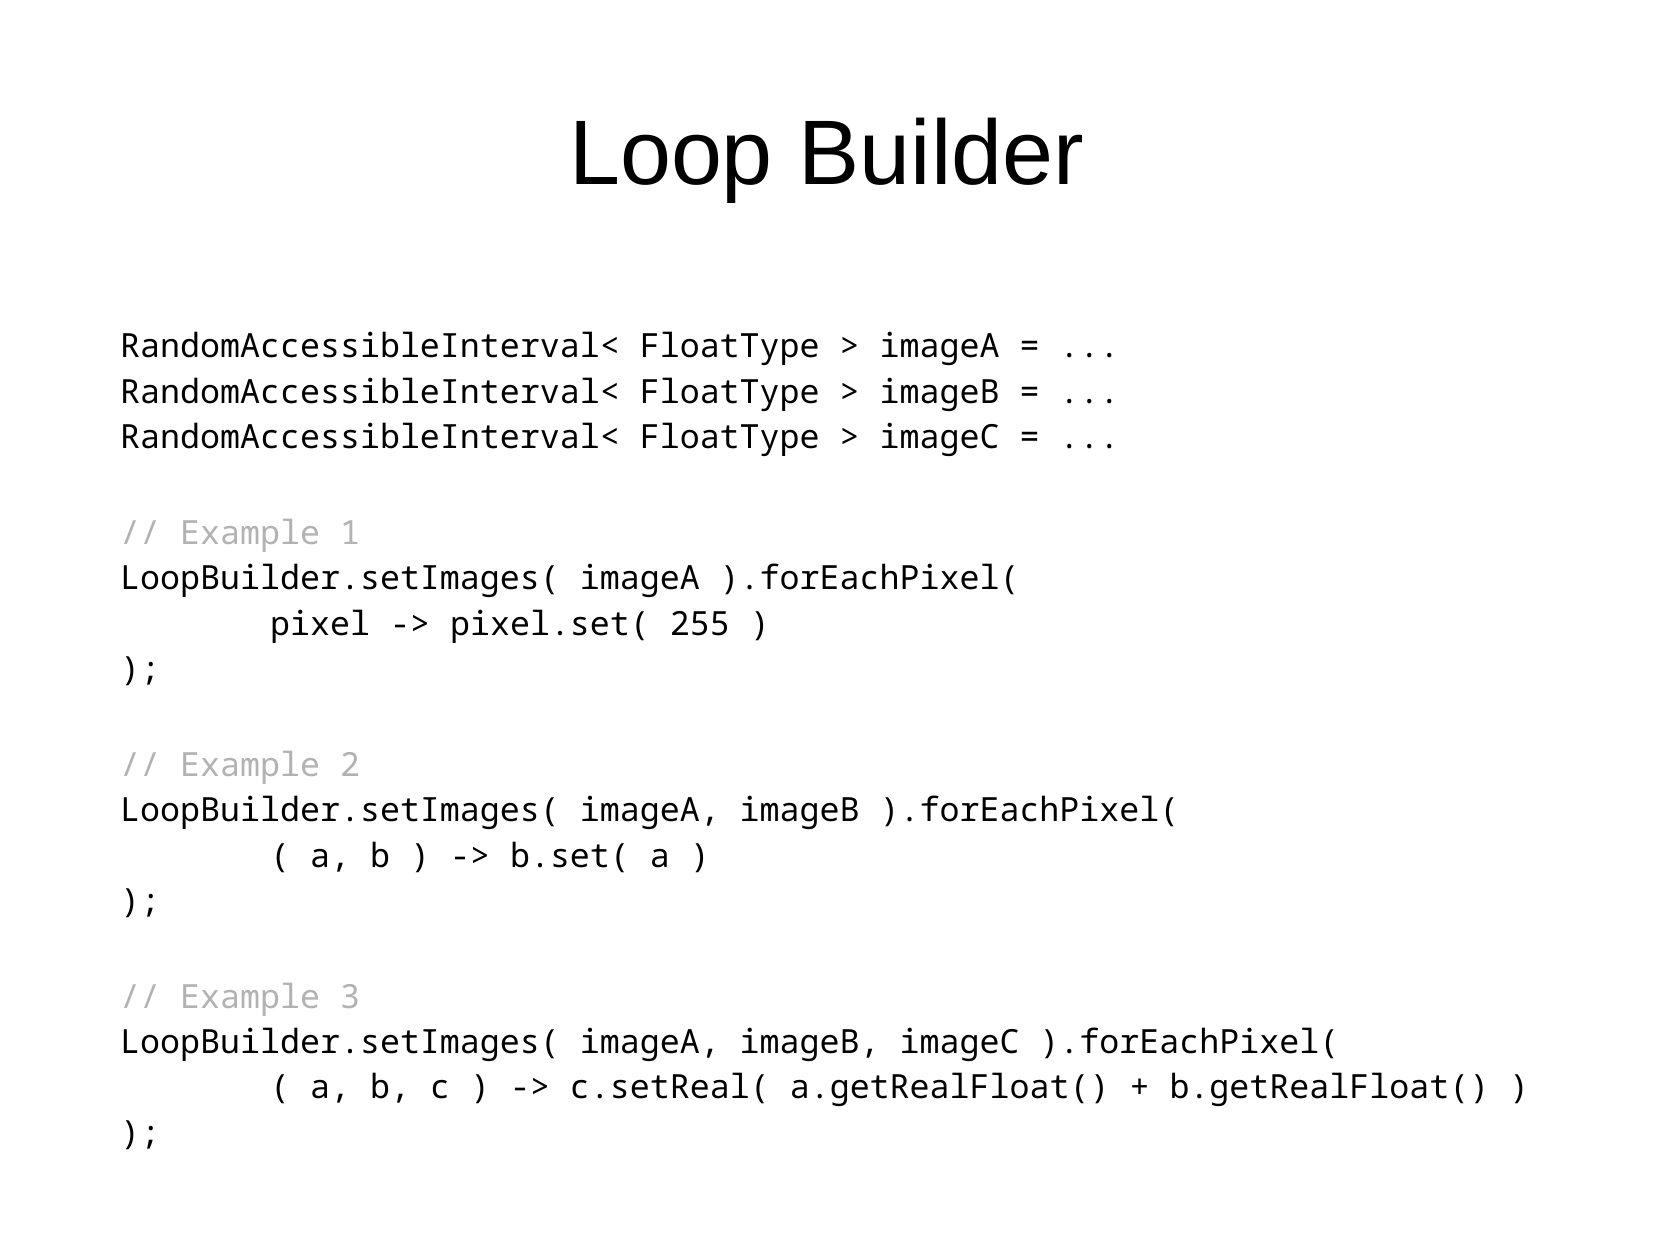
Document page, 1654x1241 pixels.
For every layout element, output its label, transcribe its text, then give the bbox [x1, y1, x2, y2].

title Loop Builder [82, 49, 1571, 257]
text_box RandomAccessibleInterval< FloatType > imageA = ... RandomAccessibleInterval< FloatType > imageB = ... RandomAccessibleInterval< FloatType > imageC = ... // Example 1 LoopBuilder.setImages( imageA ).forEachPixel( pixel -> pixel.set( 255 ) ); // Example 2 LoopBuilder.setImages( imageA, imageB ).forEachPixel( ( a, b ) -> b.set( a ) ); // Example 3 LoopBuilder.setImages( imageA, imageB, imageC ).forEachPixel( ( a, b, c ) -> c.setReal( a.getRealFloat() + b.getRealFloat() ) ); [105, 315, 1546, 1080]
